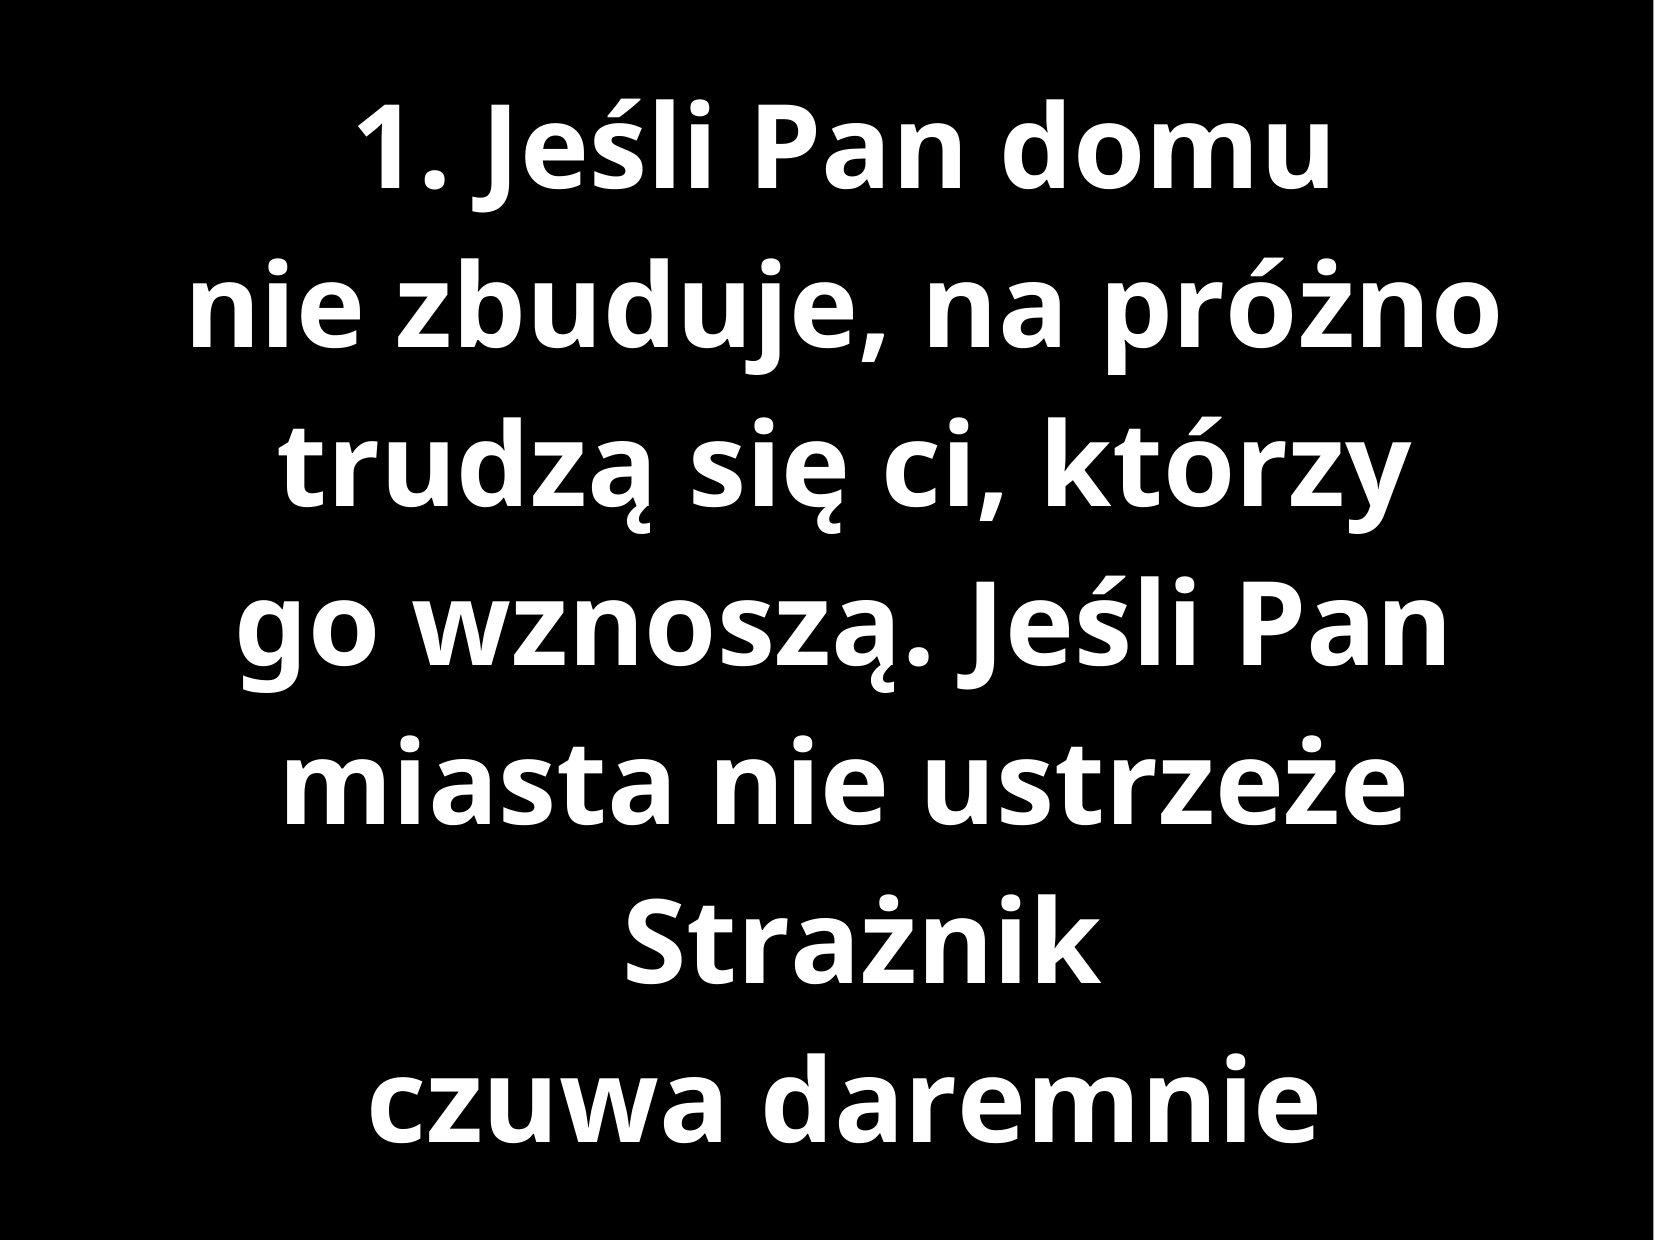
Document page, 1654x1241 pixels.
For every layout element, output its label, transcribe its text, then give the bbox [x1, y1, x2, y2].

subtitle 1. Jeśli Pan domu nie zbuduje, na próżno trudzą się ci, którzy go wznoszą. Jeśli Pan miasta nie ustrzeże Strażnik czuwa daremnie [0, 0, 1654, 1241]
